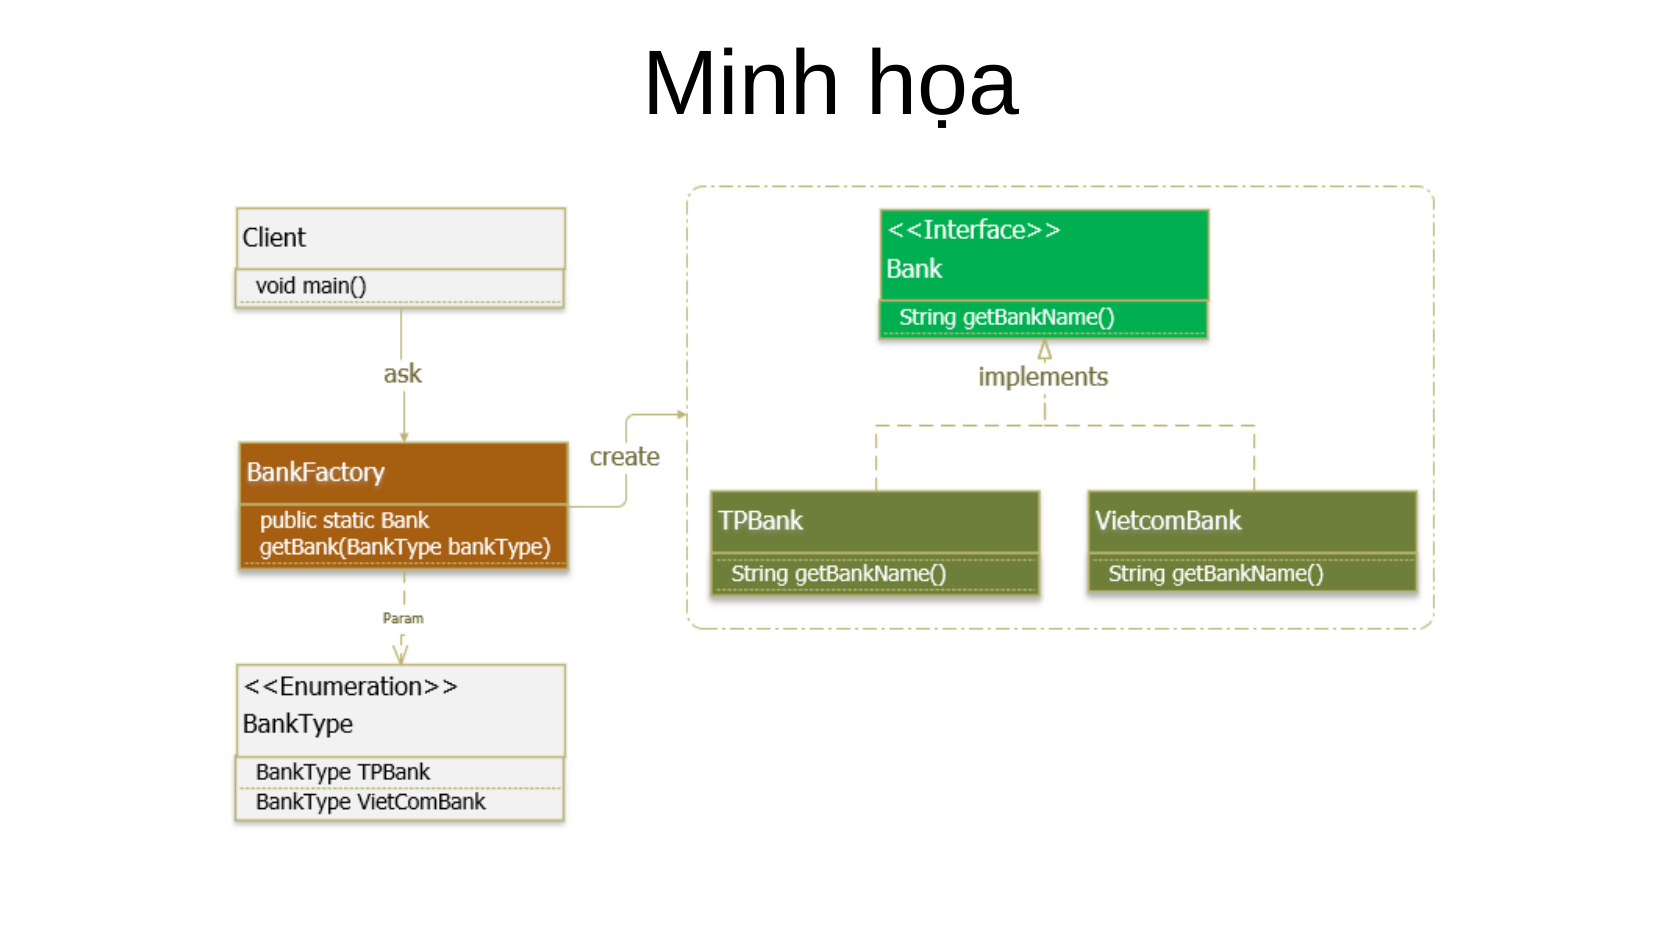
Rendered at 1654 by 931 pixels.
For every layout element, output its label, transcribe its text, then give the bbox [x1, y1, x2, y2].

picture [210, 153, 1449, 856]
title Minh họa [86, 15, 1576, 151]
